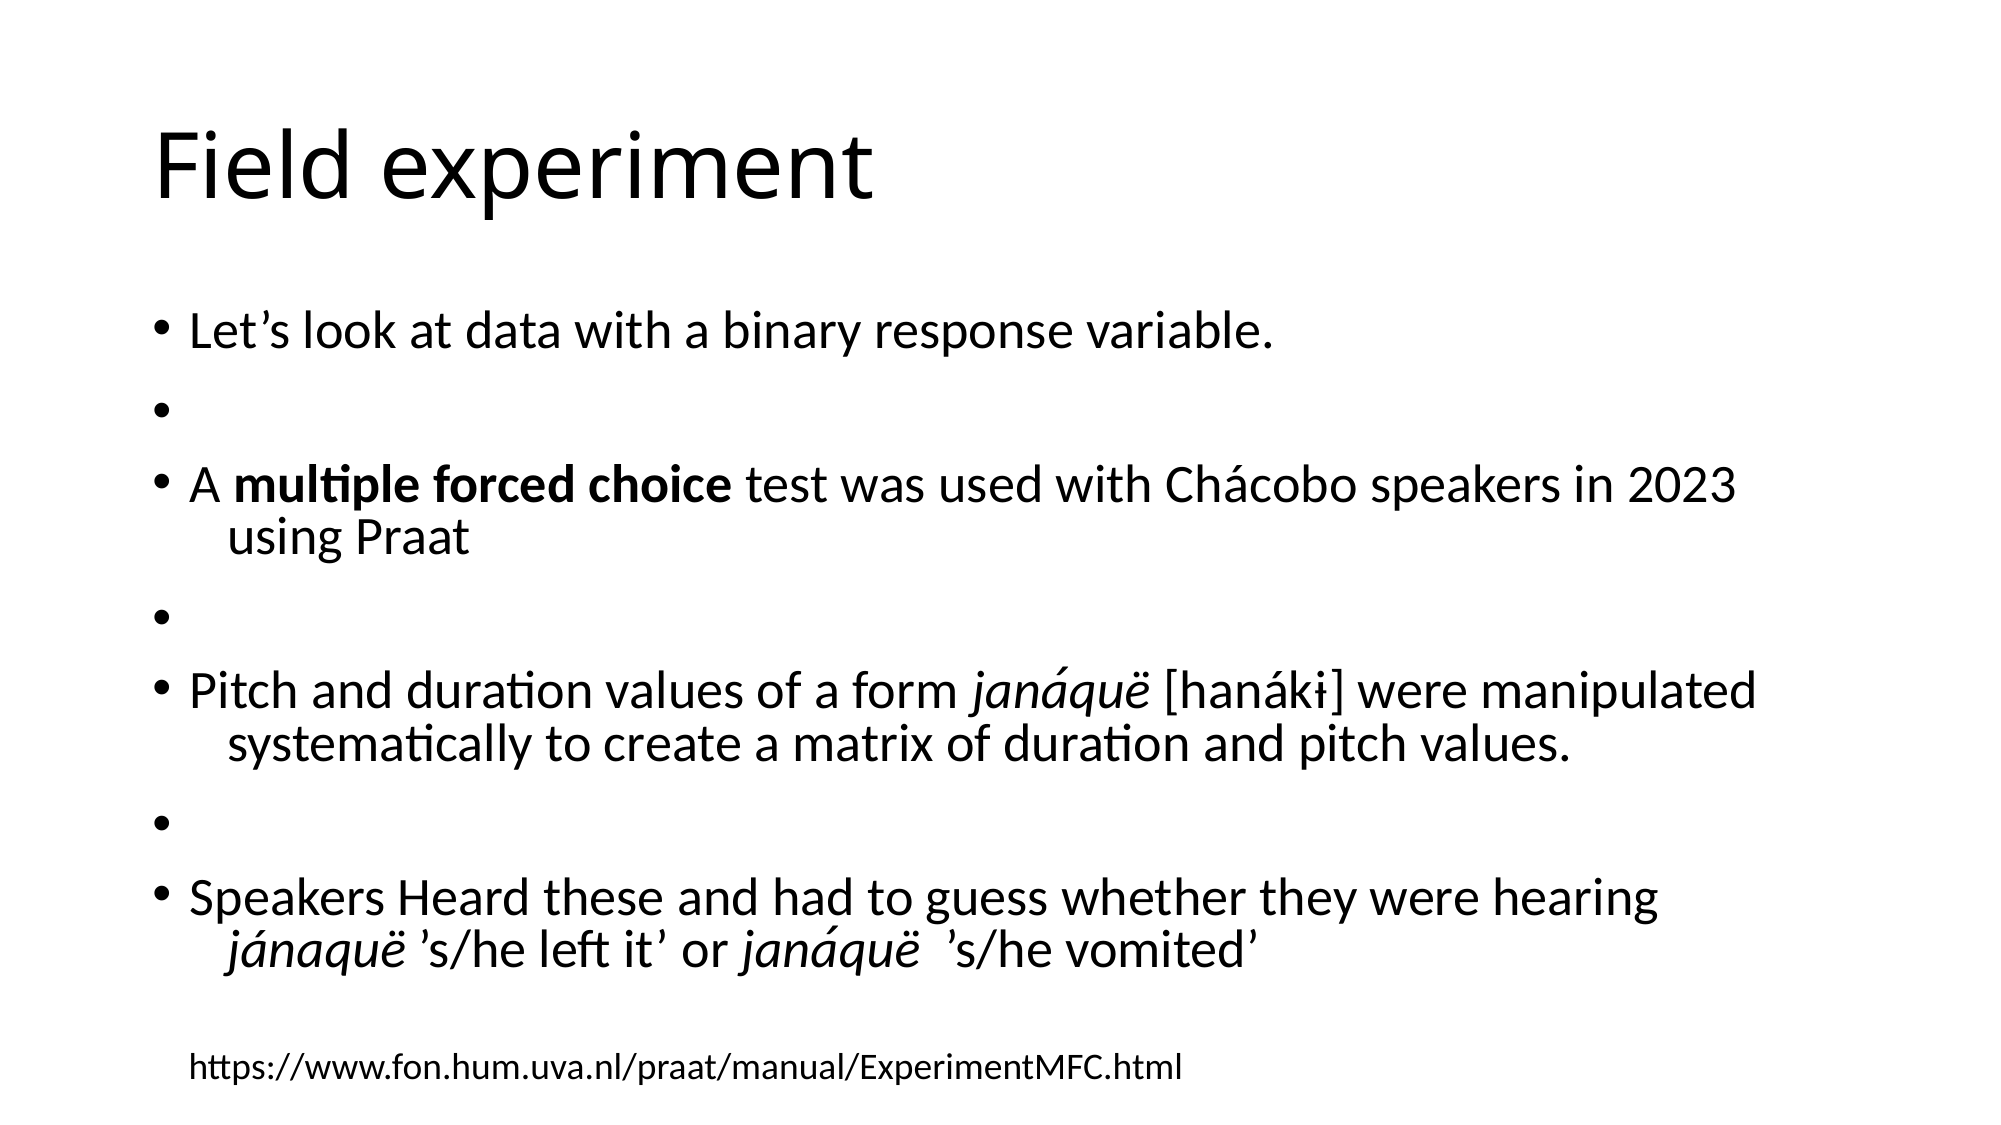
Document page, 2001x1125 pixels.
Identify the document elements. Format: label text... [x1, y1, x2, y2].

list Let’s look at data with a binary response variable. A multiple forced choice test was used with Chácobo speakers in 2023 using Praat Pitch and duration values of a form janáquë [hanákɨ] were manipulated systematically to create a matrix of duration and pitch values. Speakers Heard these and had to guess whether they were hearing jánaquë ’s/he left it’ or janáquë ’s/he vomited’ [137, 299, 1863, 1014]
title Field experiment [137, 59, 1863, 278]
text_box https://www.fon.hum.uva.nl/praat/manual/ExperimentMFC.html [173, 1034, 1285, 1096]
